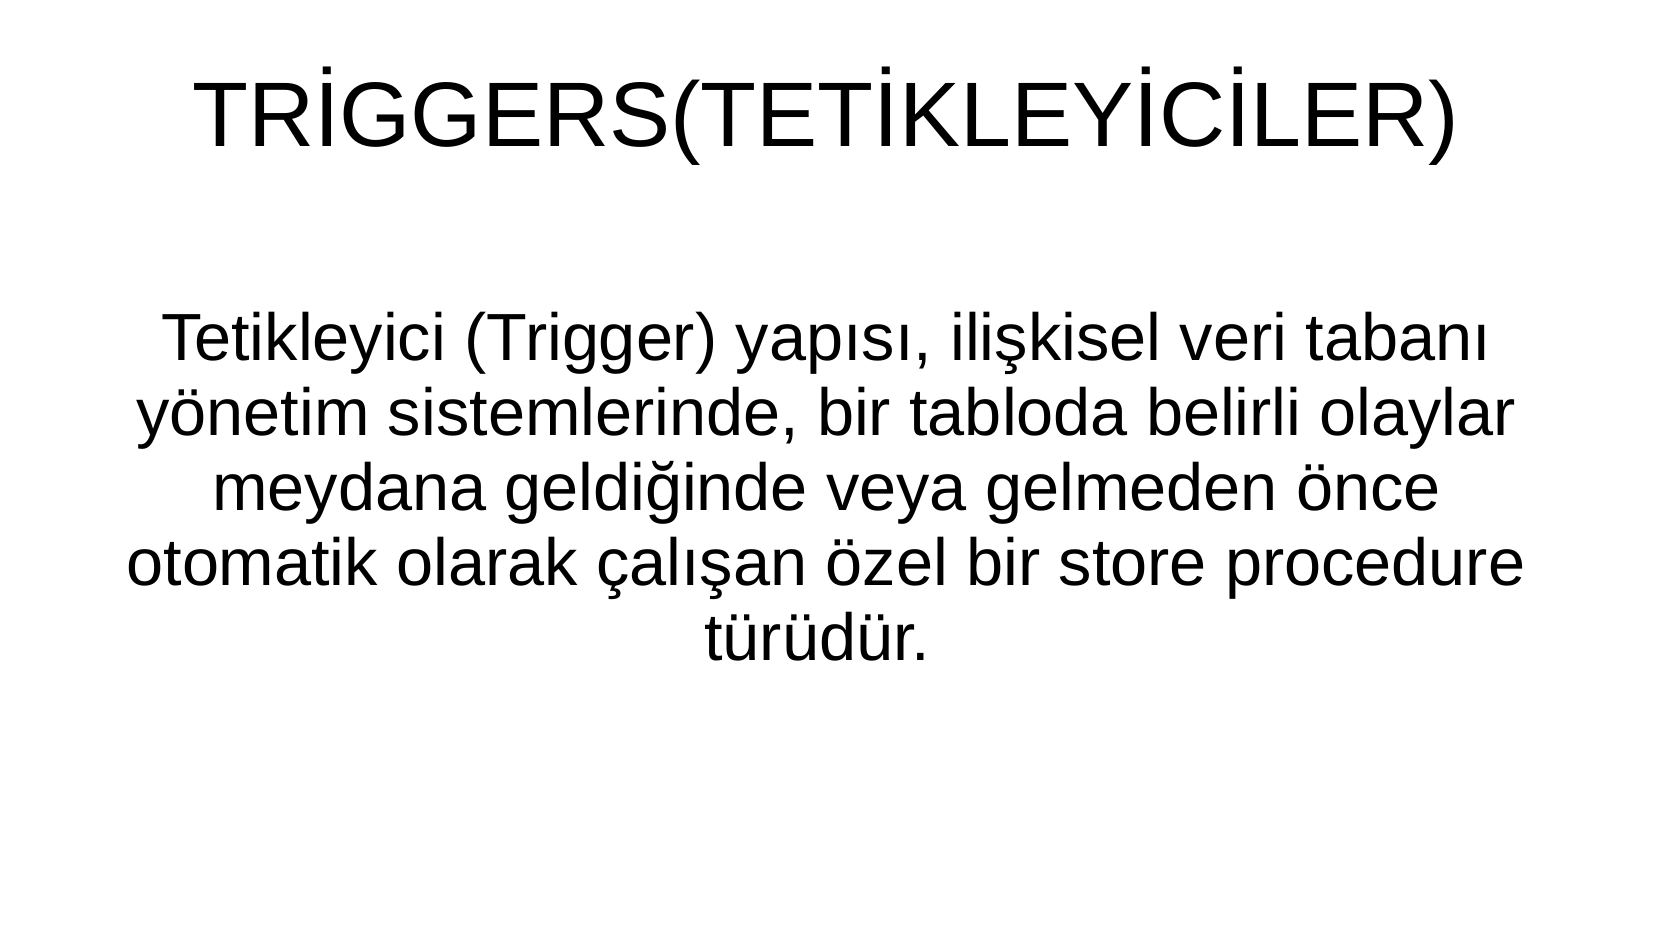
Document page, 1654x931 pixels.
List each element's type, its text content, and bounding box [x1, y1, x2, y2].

title TRİGGERS(TETİKLEYİCİLER) [82, 37, 1571, 193]
subtitle Tetikleyici (Trigger) yapısı, ilişkisel veri tabanı yönetim sistemlerinde, bir tabloda belirli olaylar meydana geldiğinde veya gelmeden önce otomatik olarak çalışan özel bir store procedure türüdür. [82, 217, 1571, 758]
